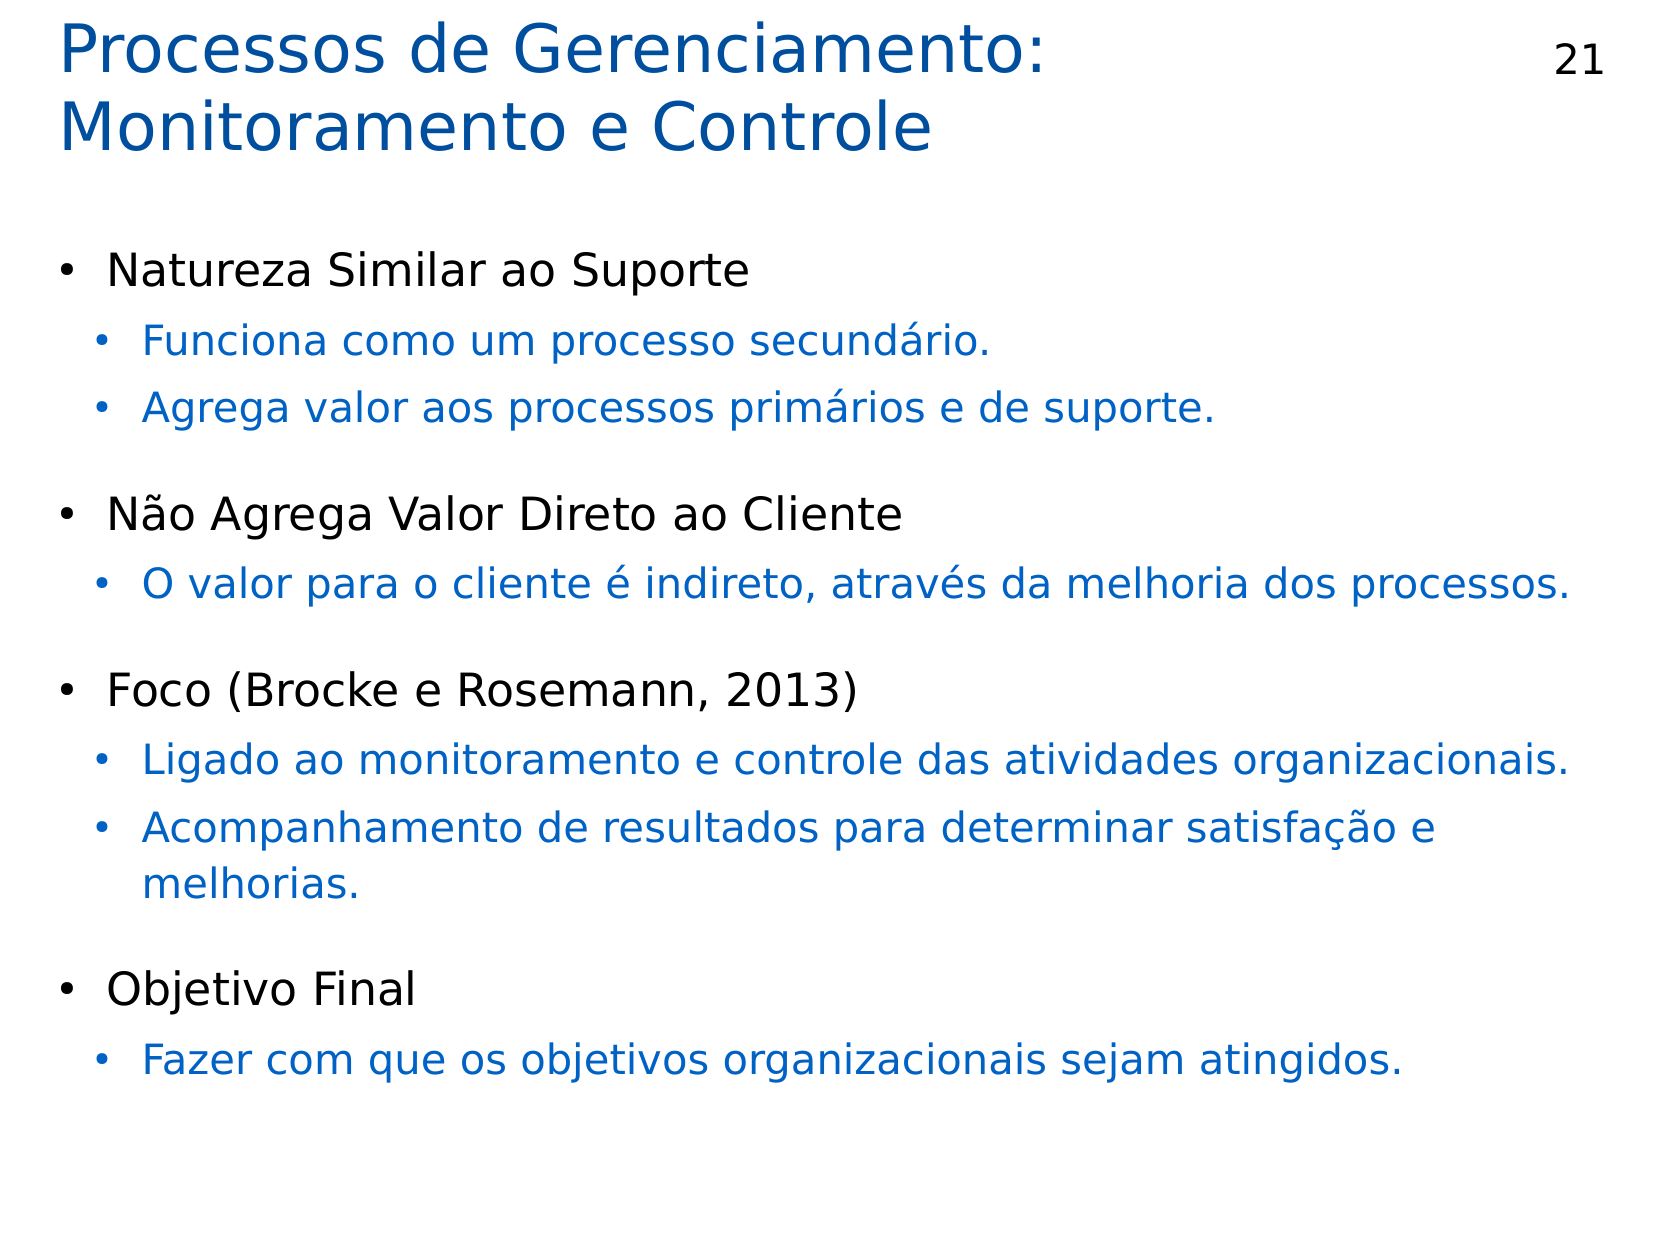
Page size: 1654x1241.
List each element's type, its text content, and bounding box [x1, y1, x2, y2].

title Processos de Gerenciamento: Monitoramento e Controle [59, 10, 1506, 167]
list Natureza Similar ao Suporte Funciona como um processo secundário. Agrega valor aos processos primários e de suporte. Não Agrega Valor Direto ao Cliente O valor para o cliente é indireto, através da melhoria dos processos. Foco (Brocke e Rosemann, 2013) Ligado ao monitoramento e controle das atividades organizacionais. Acompanhamento de resultados para determinar satisfação e melhorias. Objetivo Final Fazer com que os objetivos organizacionais sejam atingidos. [59, 236, 1595, 1211]
